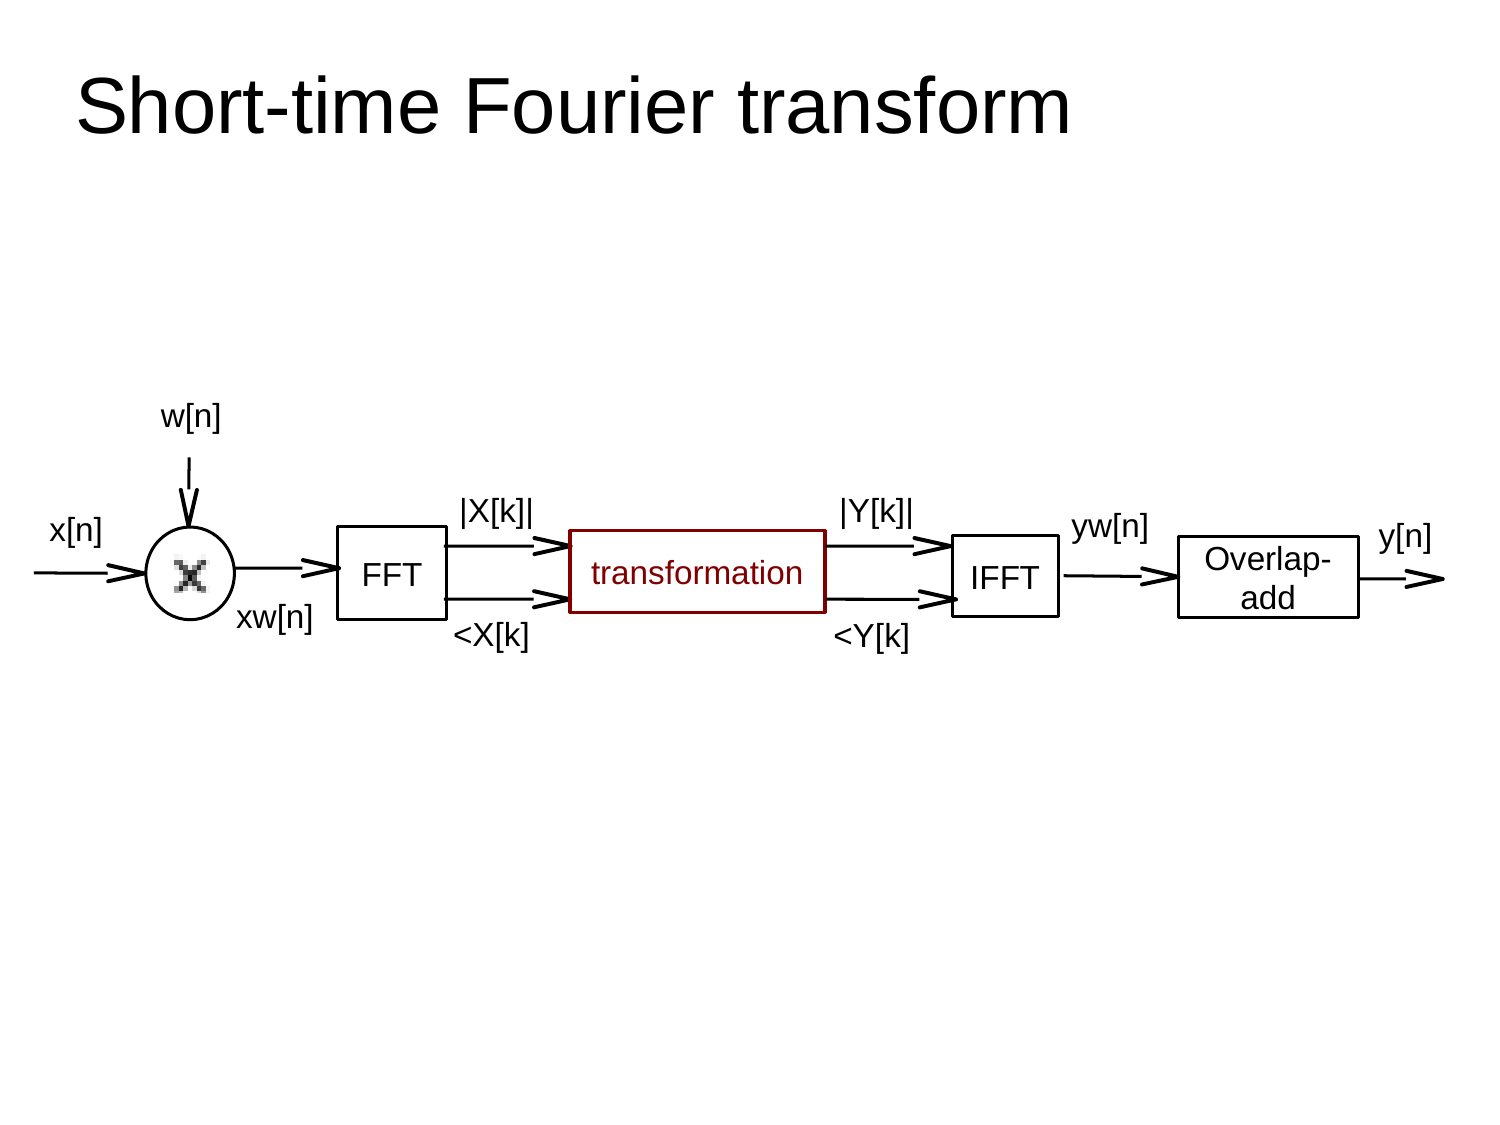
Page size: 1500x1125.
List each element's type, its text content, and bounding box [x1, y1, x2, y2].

text_box <Y[k] [818, 609, 925, 662]
text_box Overlap-add [1178, 536, 1359, 618]
text_box x[n] [34, 504, 118, 557]
text_box IFFT [952, 535, 1059, 617]
text_box xw[n] [221, 591, 329, 644]
text_box y[n] [1363, 510, 1448, 562]
text_box transformation [570, 530, 826, 613]
text_box <X[k] [438, 609, 545, 662]
text_box w[n] [146, 389, 237, 442]
text_box |Y[k]| [824, 485, 929, 538]
text_box |X[k]| [444, 485, 549, 538]
picture [161, 539, 216, 593]
title Short-time Fourier transform [75, 12, 1426, 201]
text_box yw[n] [1056, 500, 1165, 553]
text_box FFT [337, 526, 447, 620]
